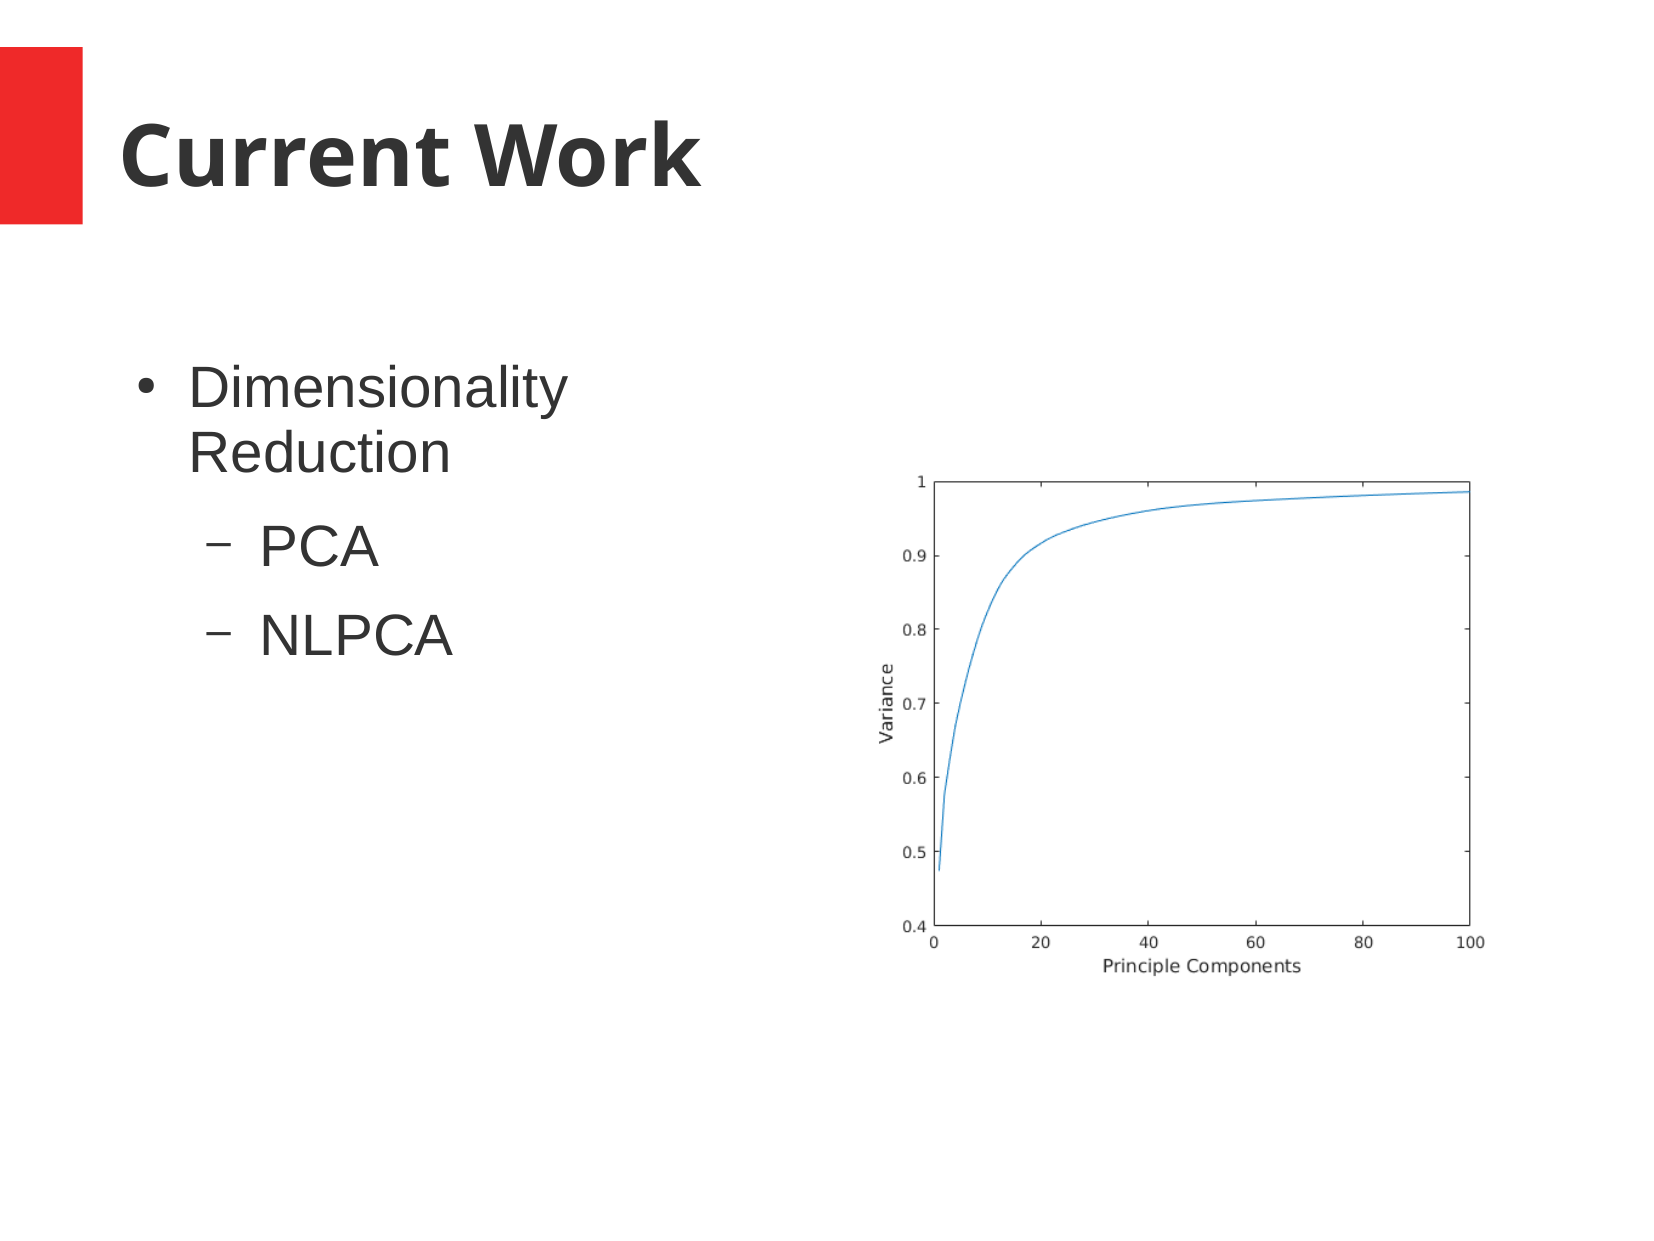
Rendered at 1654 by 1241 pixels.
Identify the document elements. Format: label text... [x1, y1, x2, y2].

picture [844, 440, 1536, 987]
list Dimensionality Reduction PCA NLPCA [118, 354, 810, 1074]
title Current Work [118, 49, 1571, 257]
